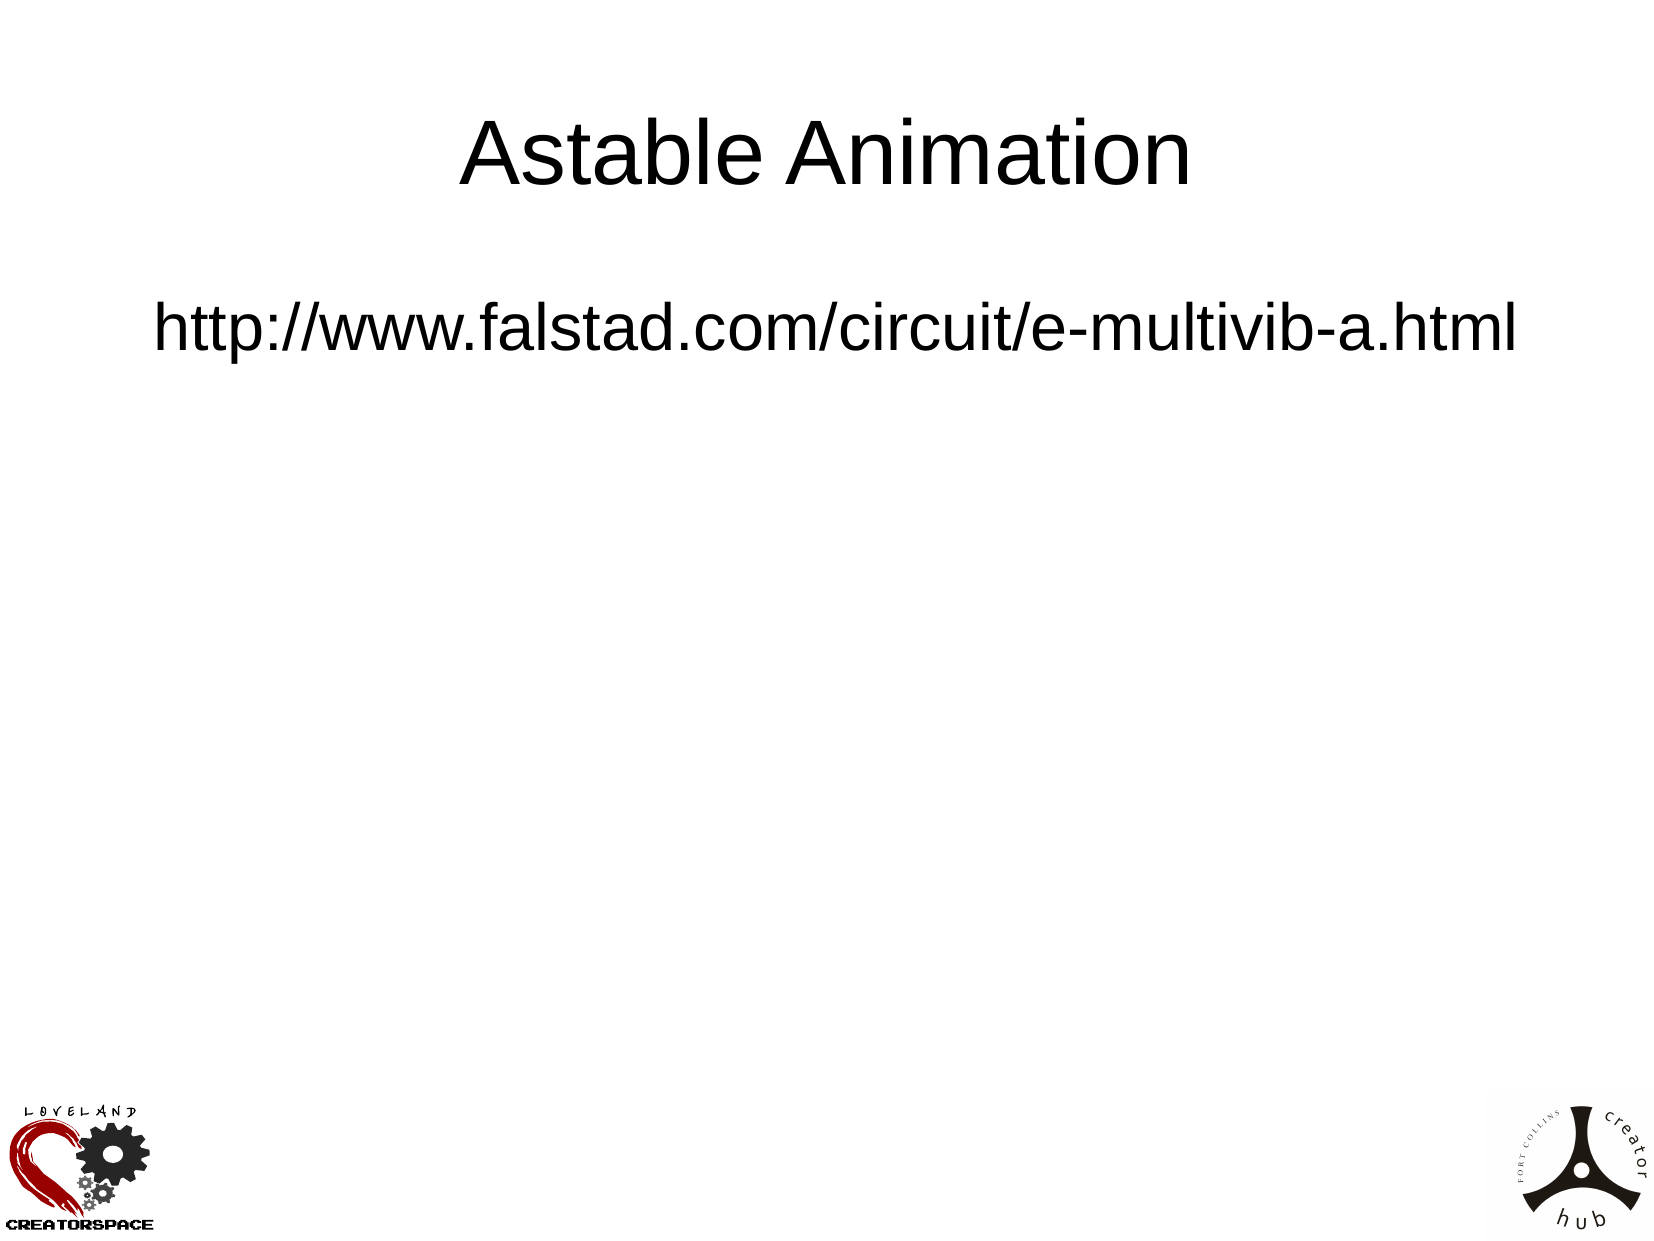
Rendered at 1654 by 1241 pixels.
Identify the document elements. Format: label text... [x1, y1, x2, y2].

list http://www.falstad.com/circuit/e-multivib-a.html [82, 290, 1571, 1010]
title Astable Animation [82, 49, 1571, 257]
picture [1485, 1090, 1654, 1241]
